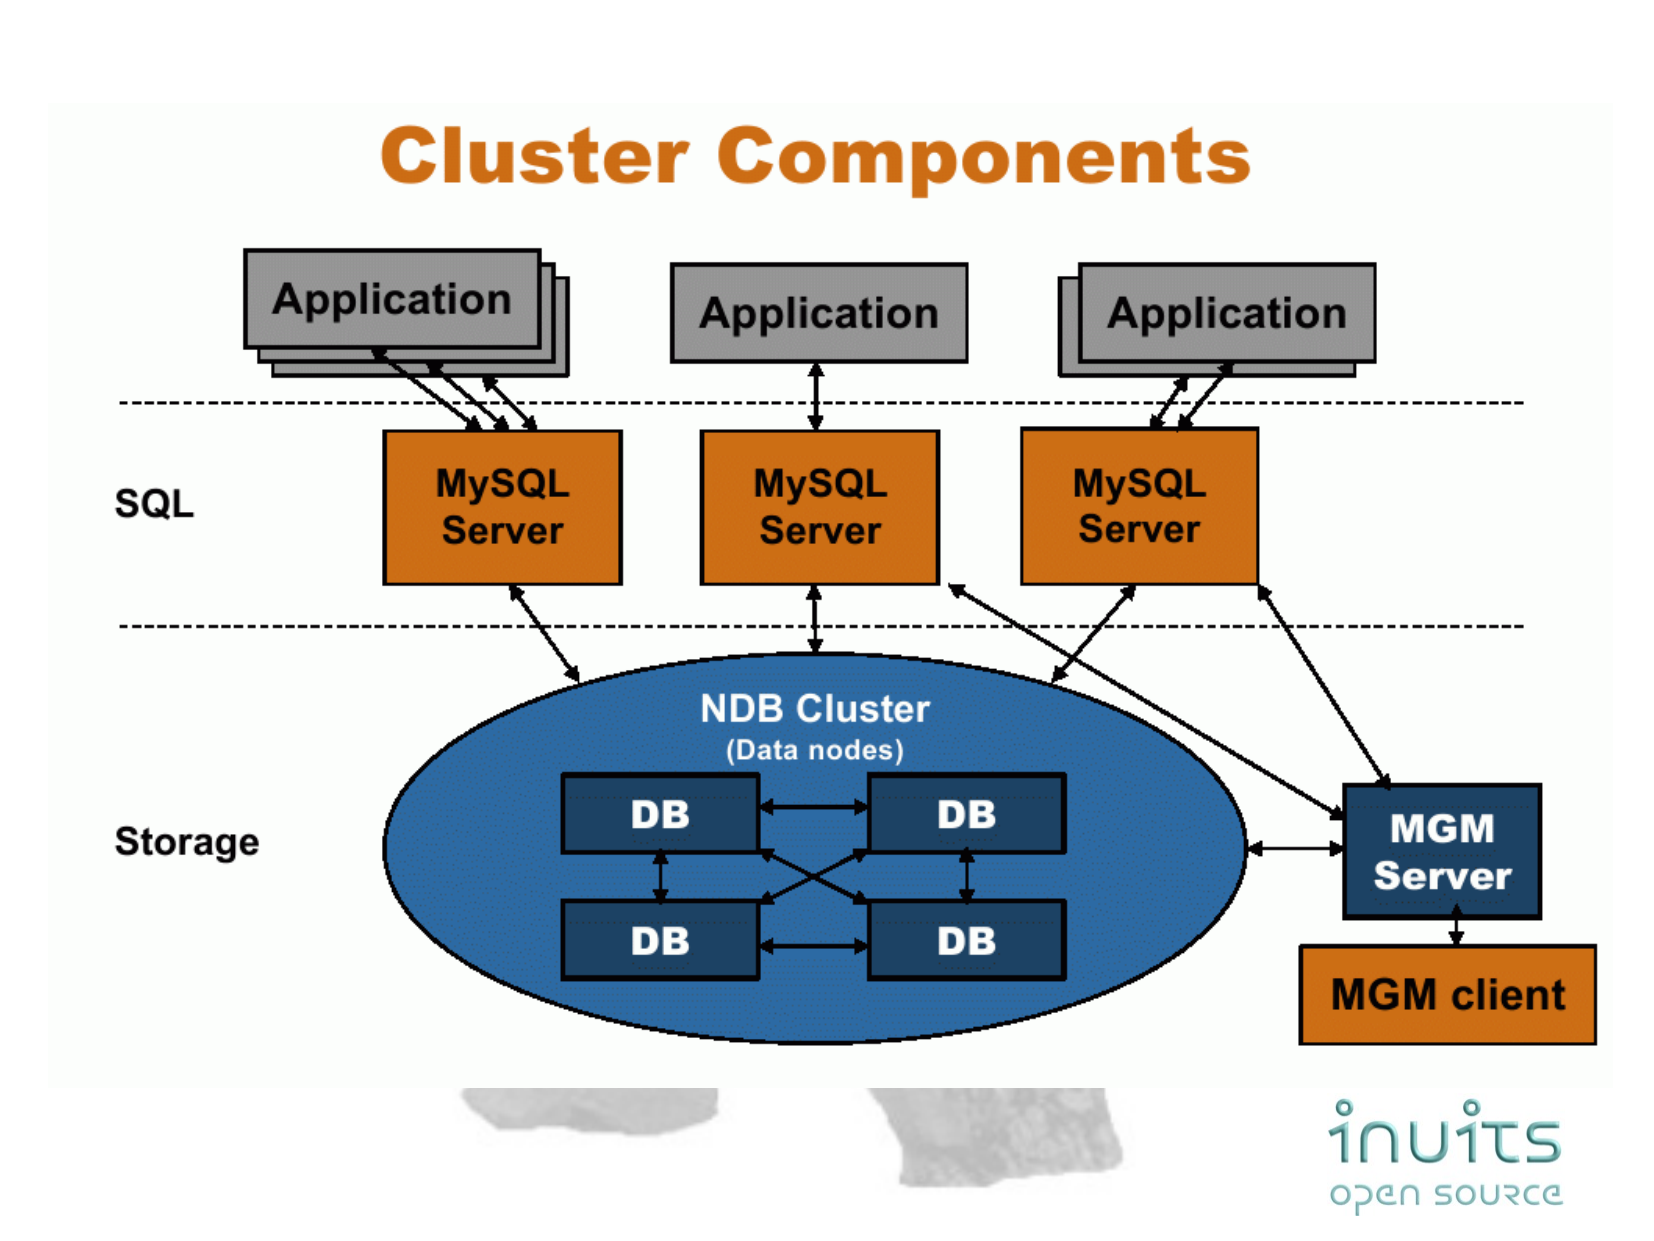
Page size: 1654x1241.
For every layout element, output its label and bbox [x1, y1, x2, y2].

picture [48, 103, 1613, 1241]
picture [1327, 1093, 1565, 1216]
